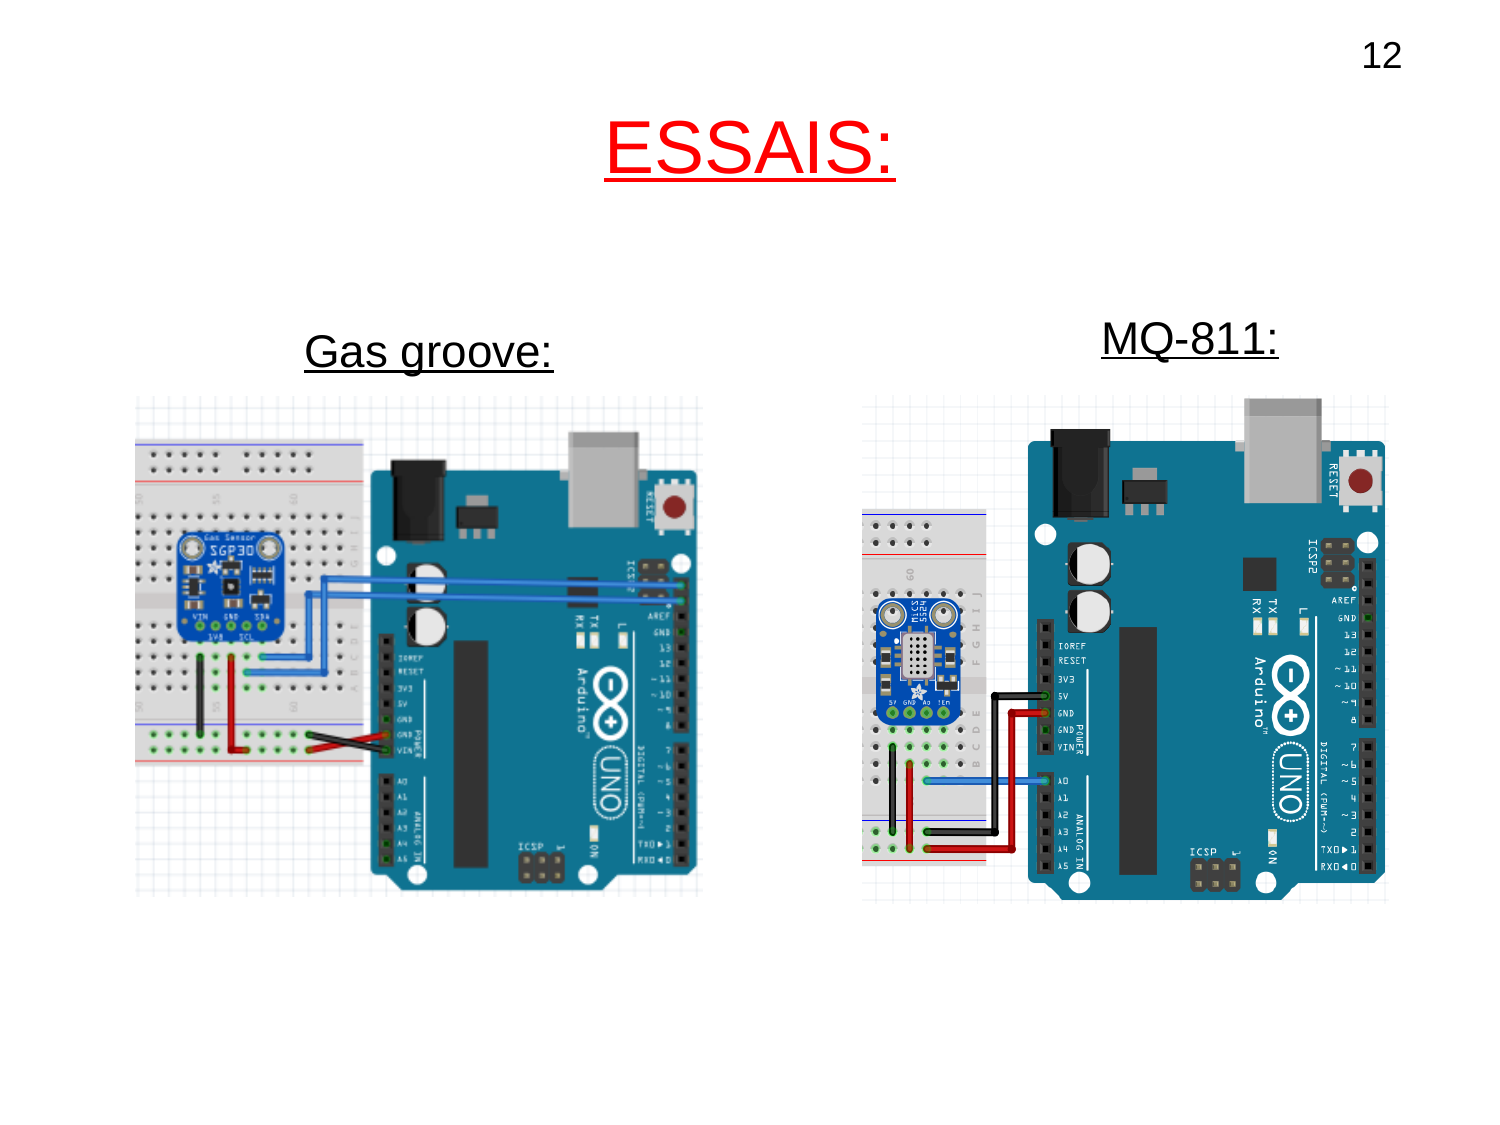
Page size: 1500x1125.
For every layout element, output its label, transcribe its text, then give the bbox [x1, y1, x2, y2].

text_box 12 [1346, 23, 1453, 84]
text_box Gas groove: [289, 314, 573, 385]
picture [135, 396, 703, 897]
text_box ESSAIS: [0, 91, 1500, 197]
text_box MQ-811: [1086, 301, 1312, 373]
picture [862, 395, 1389, 904]
